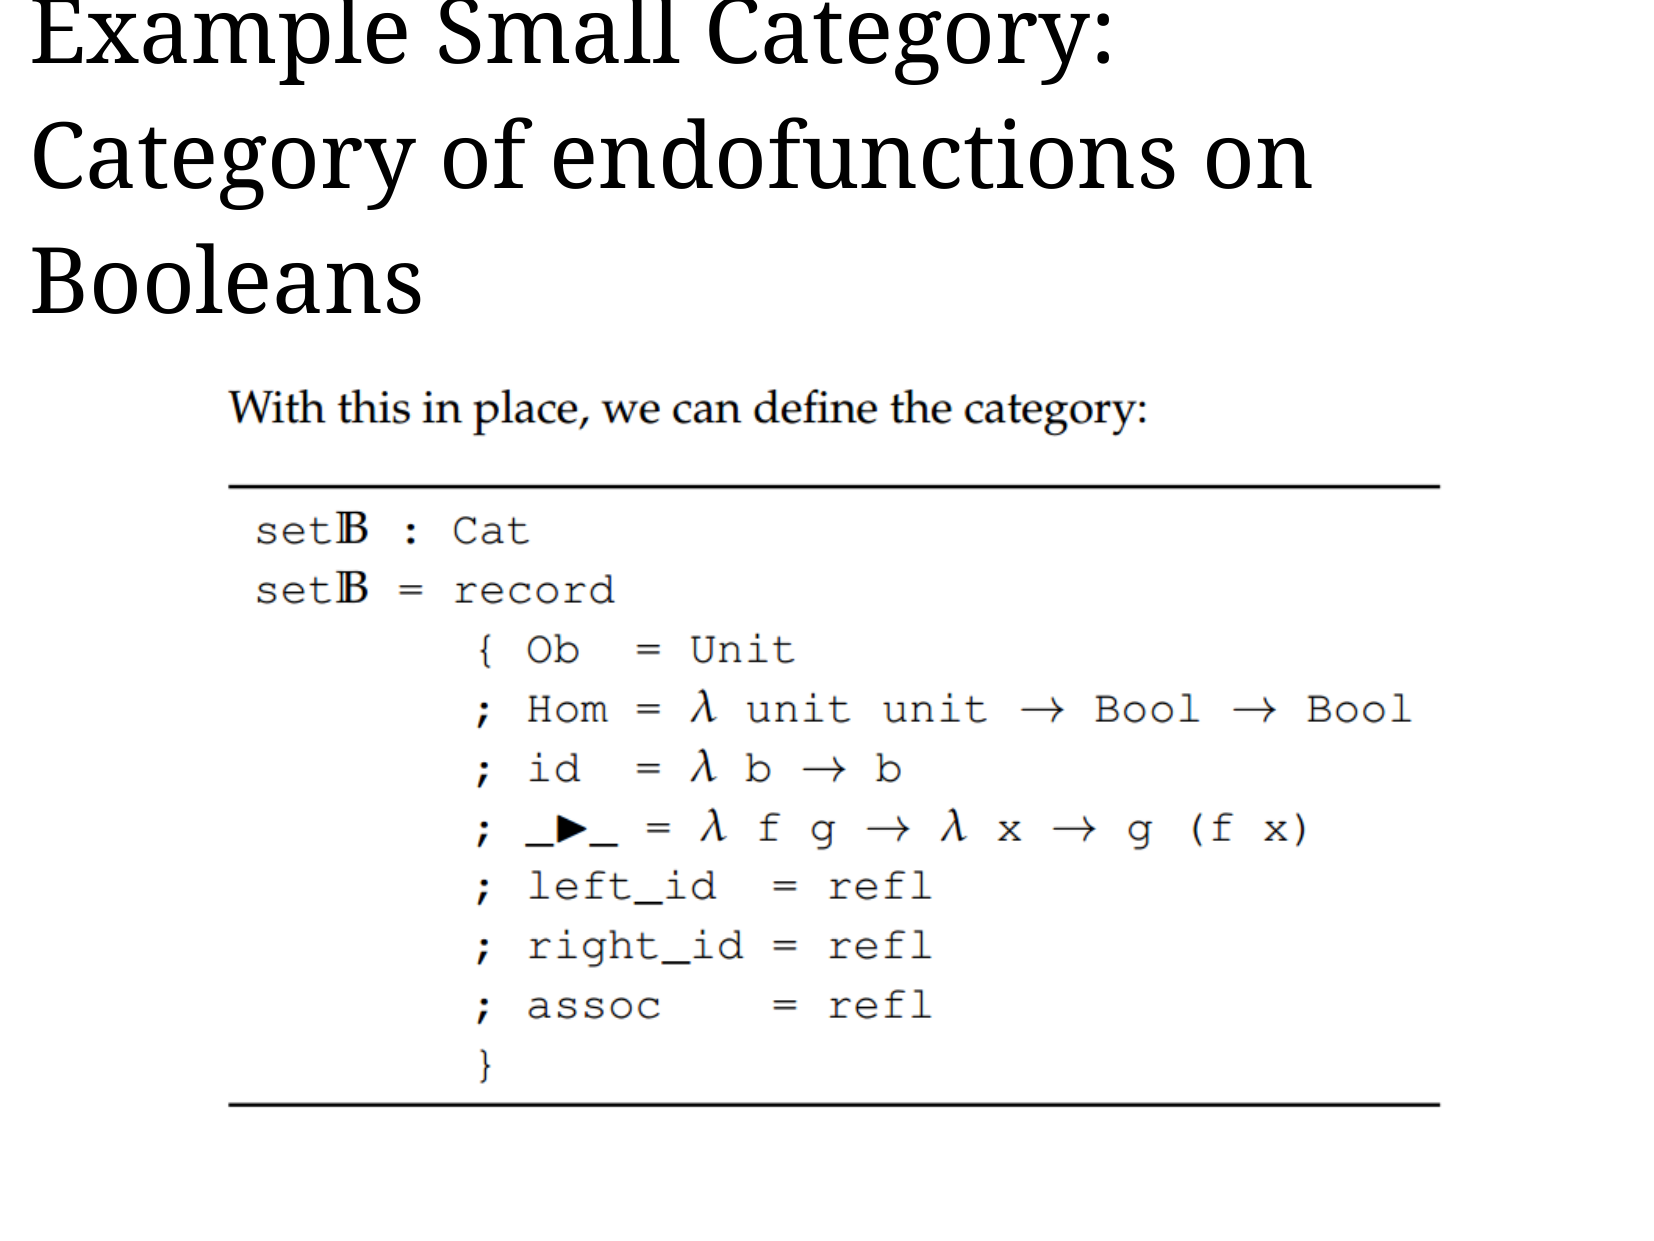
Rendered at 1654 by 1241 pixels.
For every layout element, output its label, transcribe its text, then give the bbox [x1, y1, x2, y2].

picture [216, 371, 1459, 1126]
title Example Small Category: Category of endofunctions on Booleans [29, 0, 1654, 339]
